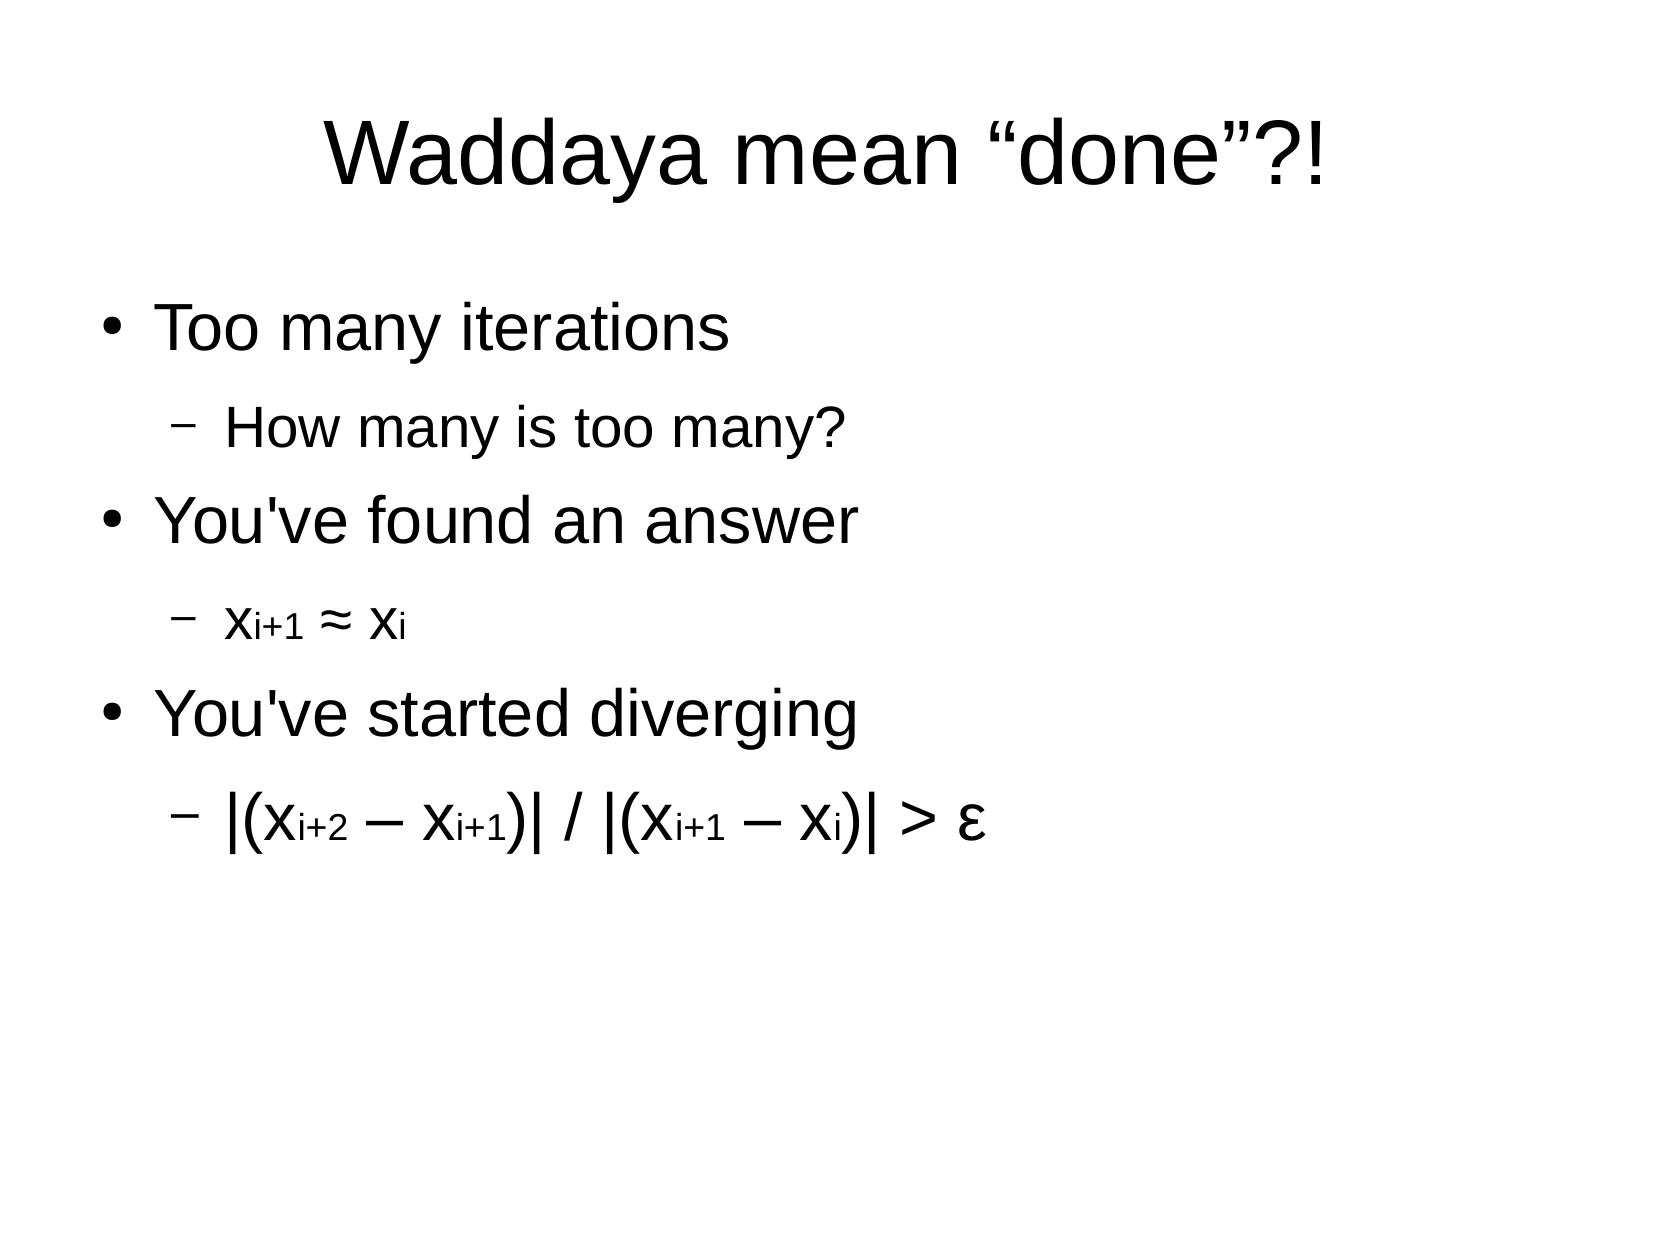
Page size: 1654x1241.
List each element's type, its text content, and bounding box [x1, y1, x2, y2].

list Too many iterations How many is too many? You've found an answer xi+1 ≈ xi You've started diverging |(xi+2 – xi+1)| / |(xi+1 – xi)| > ε [82, 290, 1571, 1010]
title Waddaya mean “done”?! [82, 49, 1571, 257]
